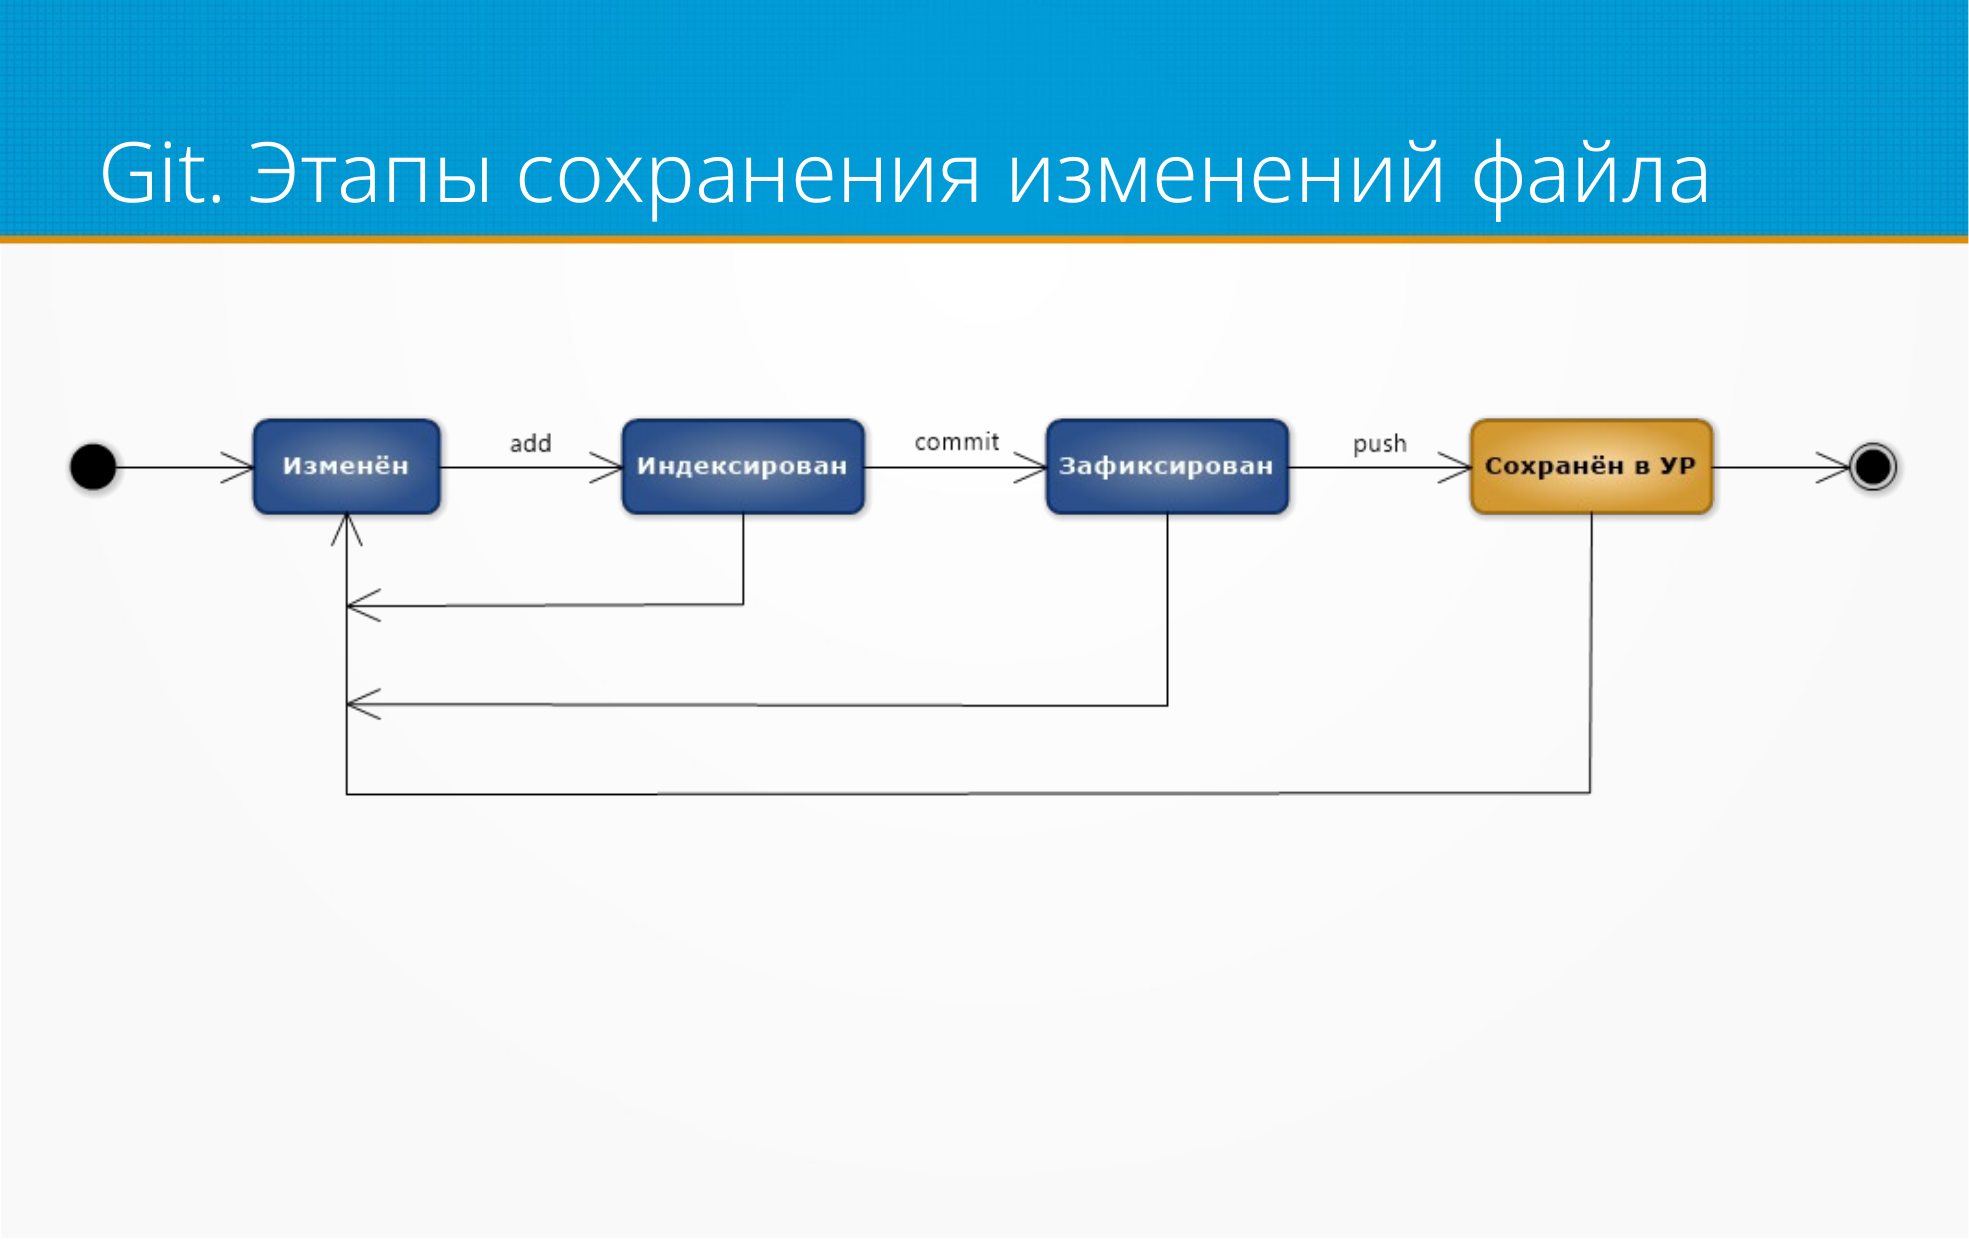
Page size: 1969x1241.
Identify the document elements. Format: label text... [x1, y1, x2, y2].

picture [0, 233, 1969, 1241]
title Git. Этапы сохранения изменений файла [98, 19, 1870, 227]
